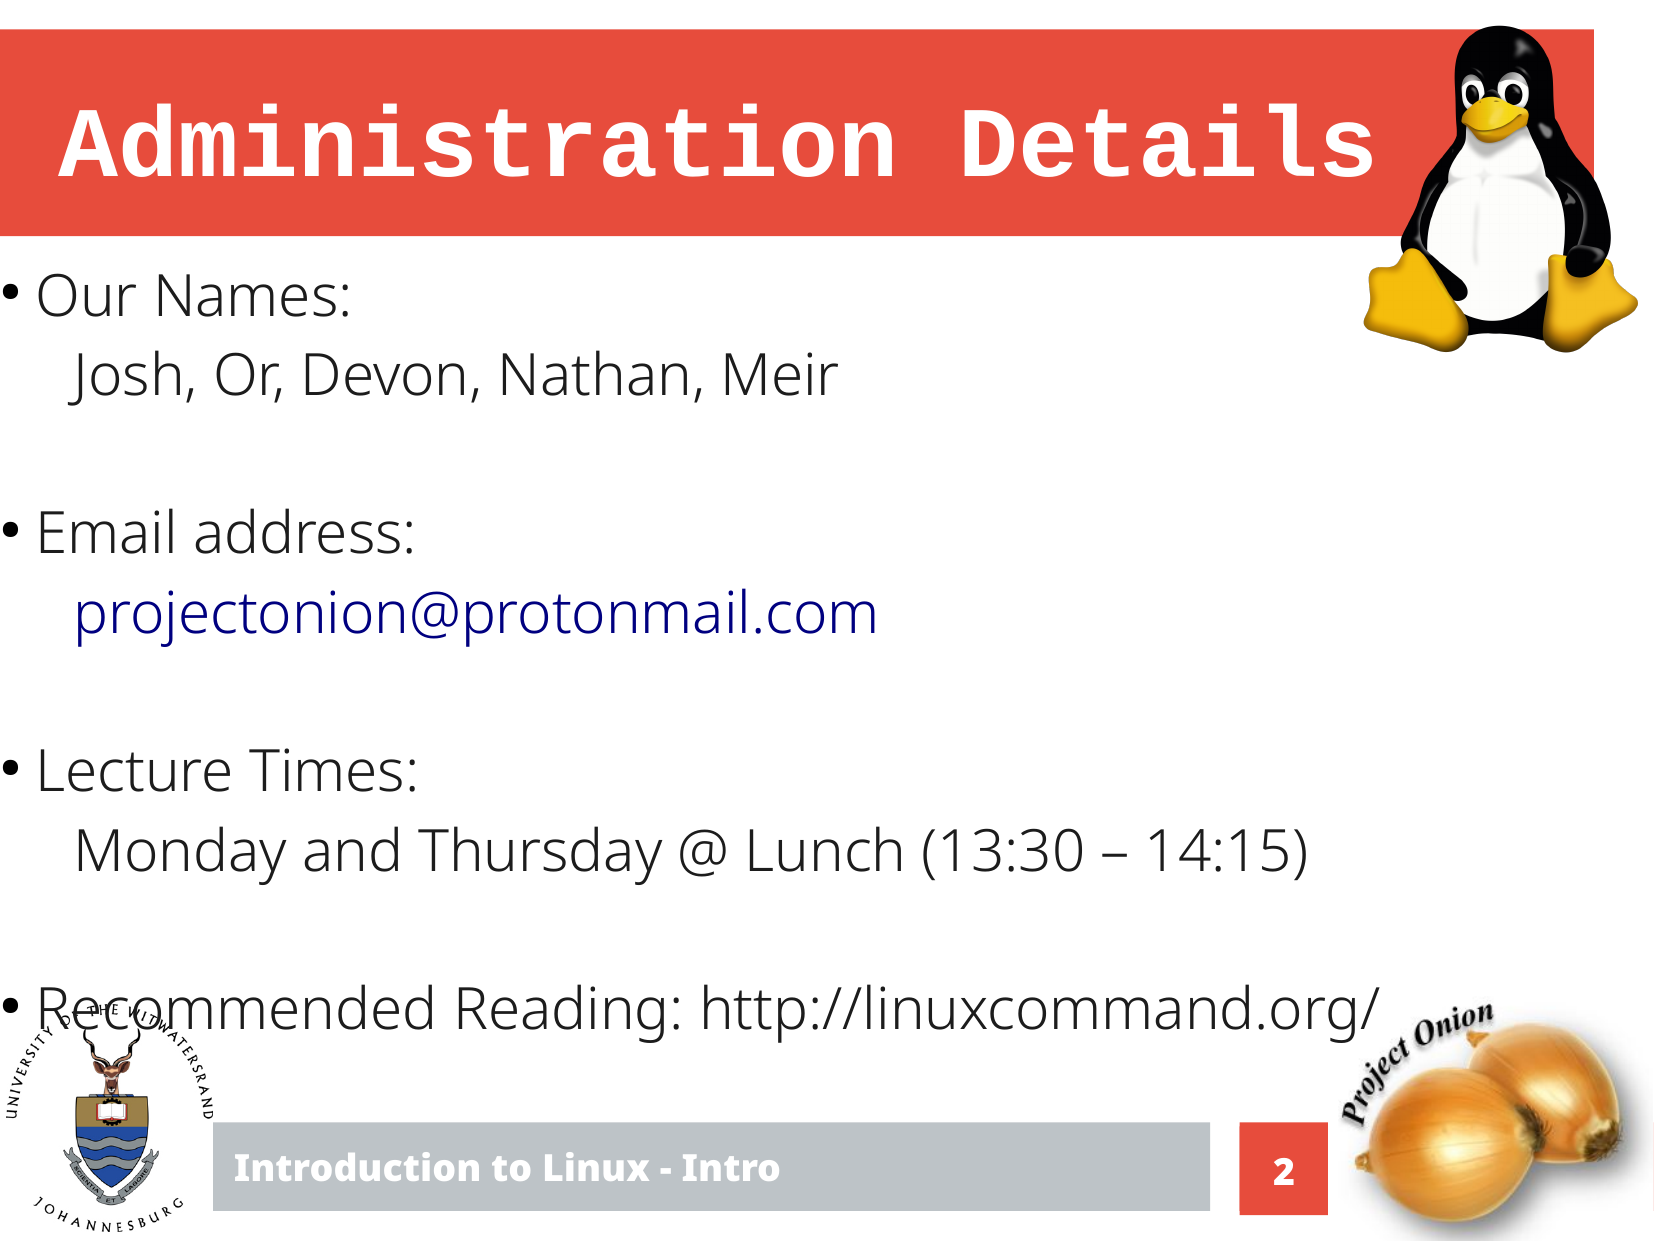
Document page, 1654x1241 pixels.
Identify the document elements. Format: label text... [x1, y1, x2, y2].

picture [6, 1022, 213, 1232]
title Administration Details [58, 59, 1594, 207]
picture [1328, 986, 1653, 1241]
picture [1334, 1022, 1350, 1027]
subtitle Our Names: Josh, Or, Devon, Nathan, Meir Email address: projectonion@protonmail.com Lecture Times: Monday and Thursday @ Lunch (13:30 – 14:15) Recommended Reading: http://linuxcommand.org/ [0, 253, 1506, 1022]
picture [1345, 4, 1653, 367]
picture [139, 1022, 155, 1027]
